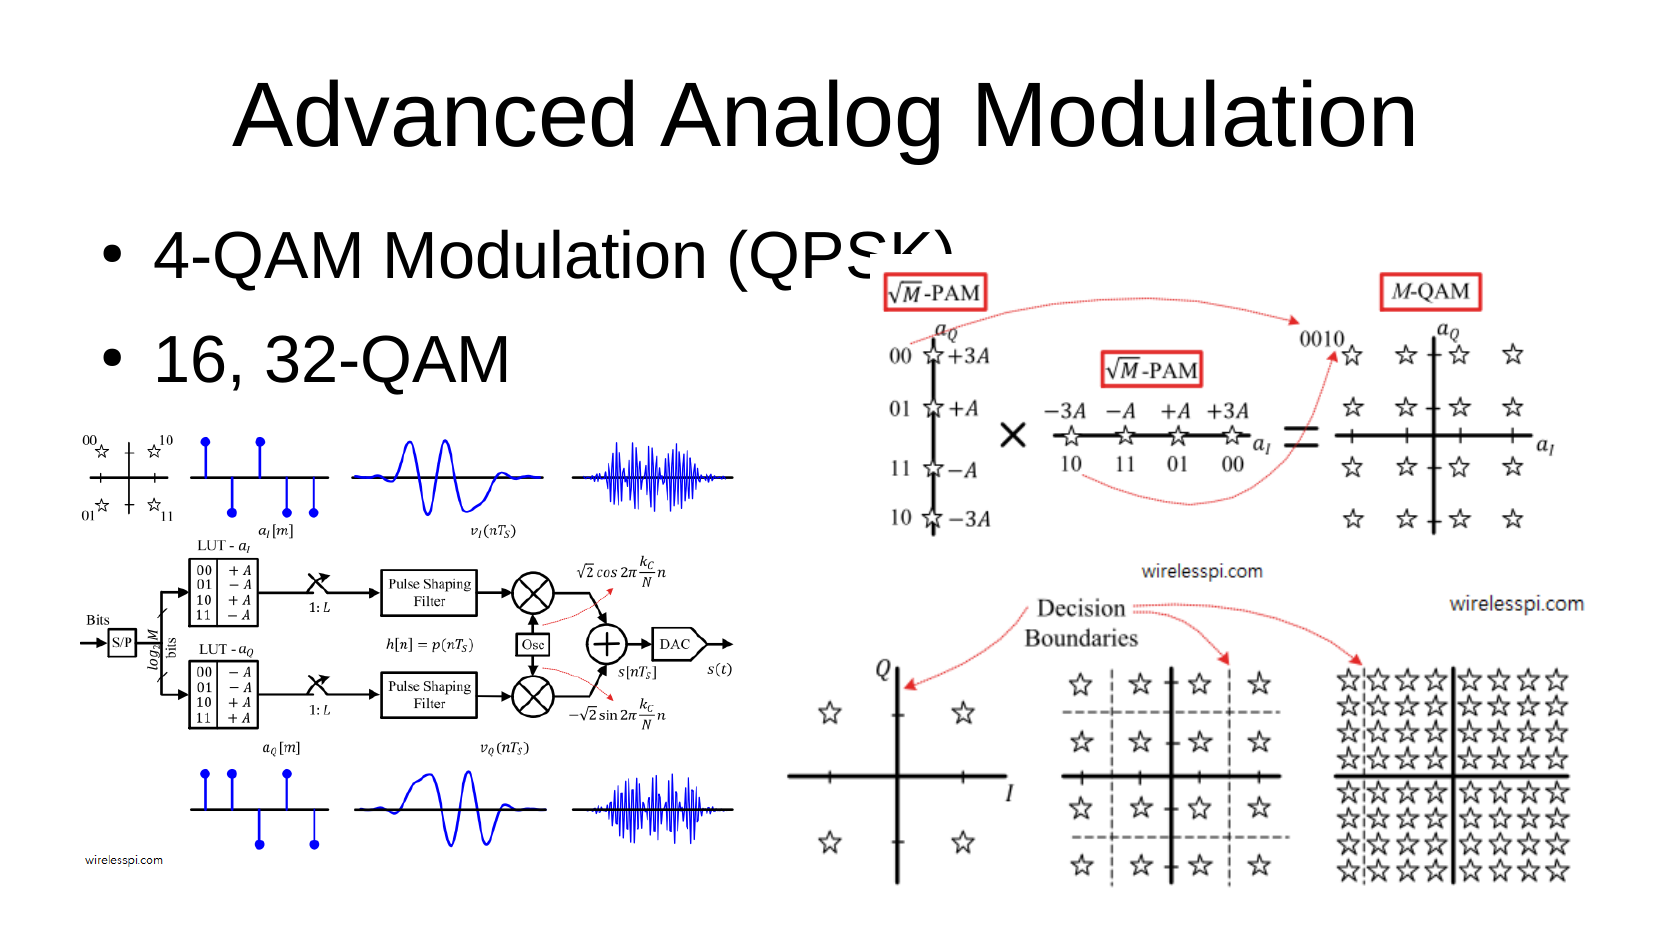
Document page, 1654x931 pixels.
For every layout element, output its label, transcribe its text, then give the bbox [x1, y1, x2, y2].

list 4-QAM Modulation (QPSK) 16, 32-QAM [82, 217, 1571, 758]
picture [80, 424, 736, 871]
picture [775, 254, 1591, 901]
title Advanced Analog Modulation [82, 37, 1571, 193]
